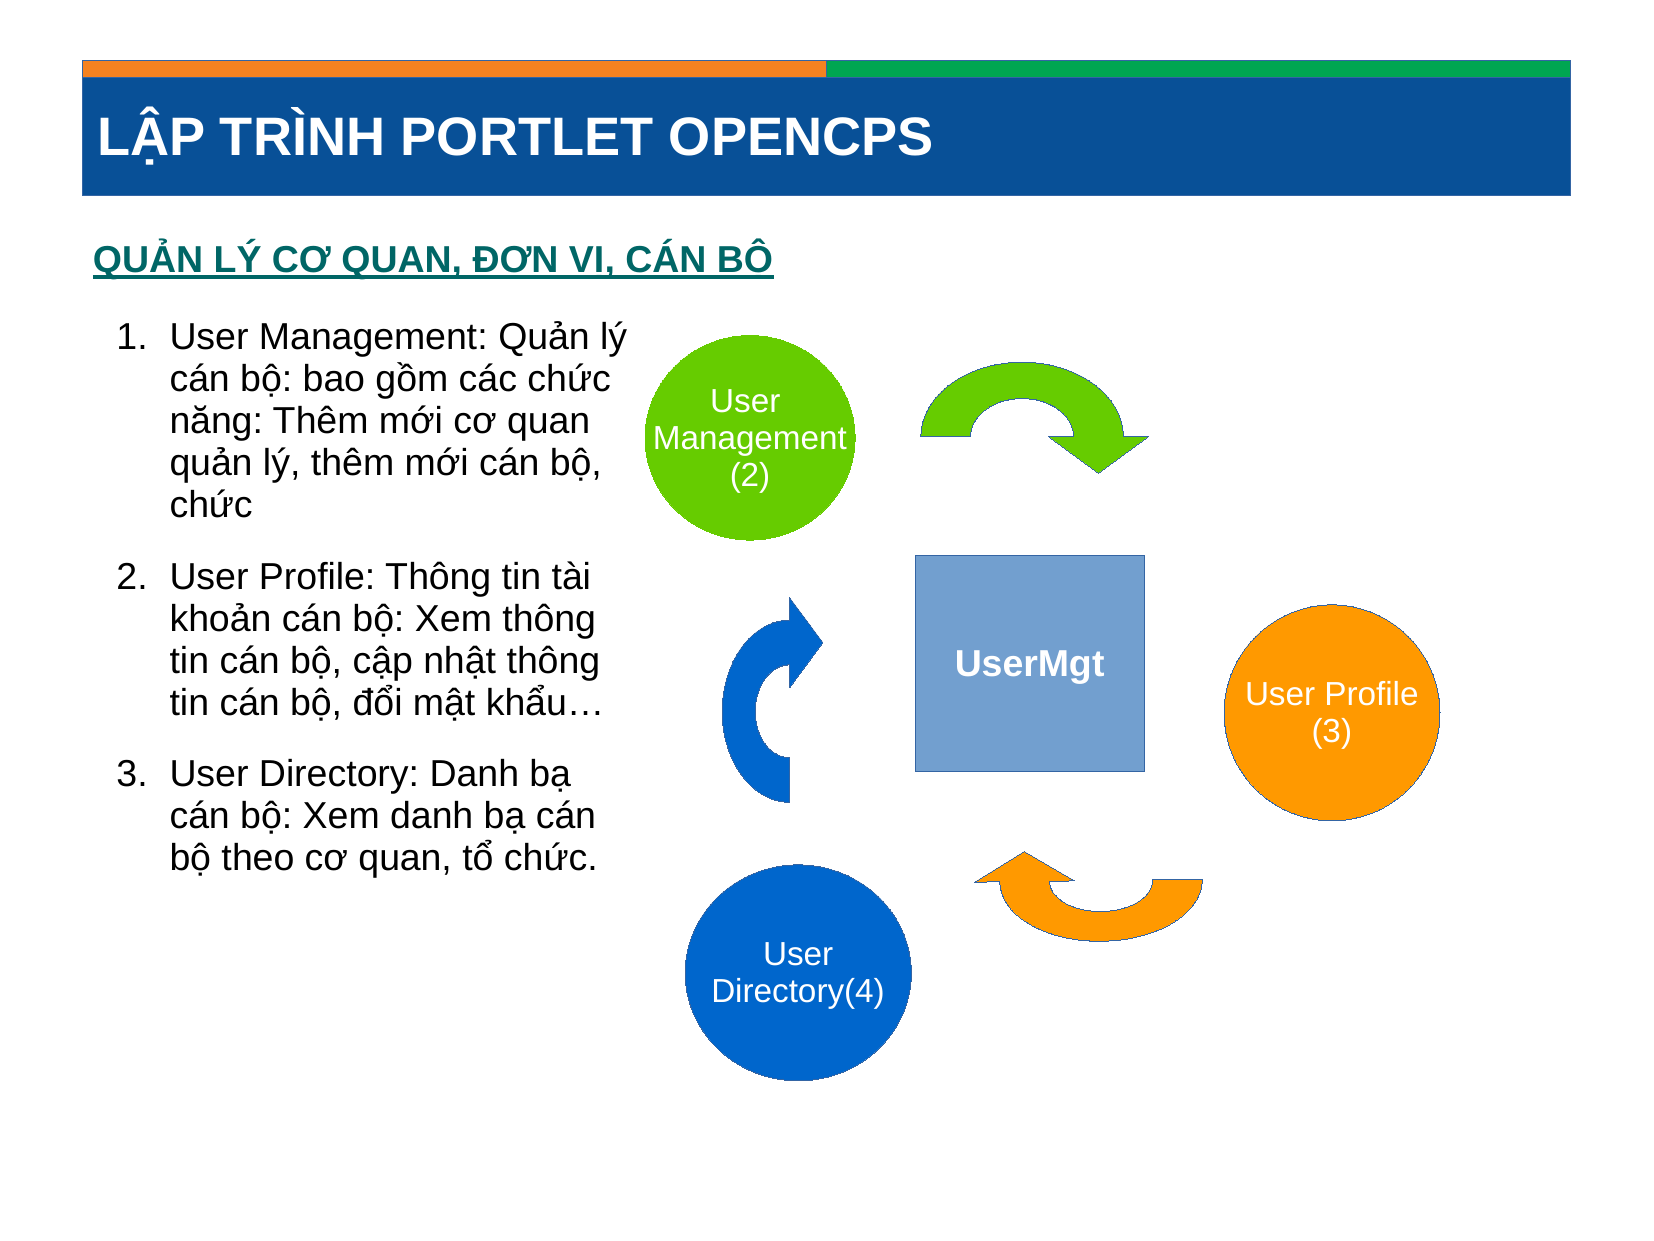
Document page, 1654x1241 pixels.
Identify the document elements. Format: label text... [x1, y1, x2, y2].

text_box QUẢN LÝ CƠ QUAN, ĐƠN VỊ, CÁN BỘ [78, 230, 1576, 297]
text_box User Management (2) [645, 335, 856, 541]
list User Management: Quản lý cán bộ: bao gồm các chức năng: Thêm mới cơ quan quản lý, thêm mới cán bộ, chức User Profile: Thông tin tài khoản cán bộ: Xem thông tin cán bộ, cập nhật thông tin cán bộ, đổi mật khẩu… User Directory: Danh bạ cán bộ: Xem danh bạ cán bộ theo cơ quan, tổ chức. [98, 315, 631, 1096]
text_box [722, 597, 823, 803]
text_box [82, 60, 1571, 78]
text_box LẬP TRÌNH PORTLET OPENCPS [82, 78, 1571, 196]
text_box [974, 851, 1203, 942]
list [82, 315, 1571, 1156]
text_box User Directory(4) [685, 864, 912, 1081]
text_box UserMgt [915, 555, 1145, 772]
text_box [920, 362, 1149, 474]
text_box User Profile (3) [1224, 604, 1441, 821]
